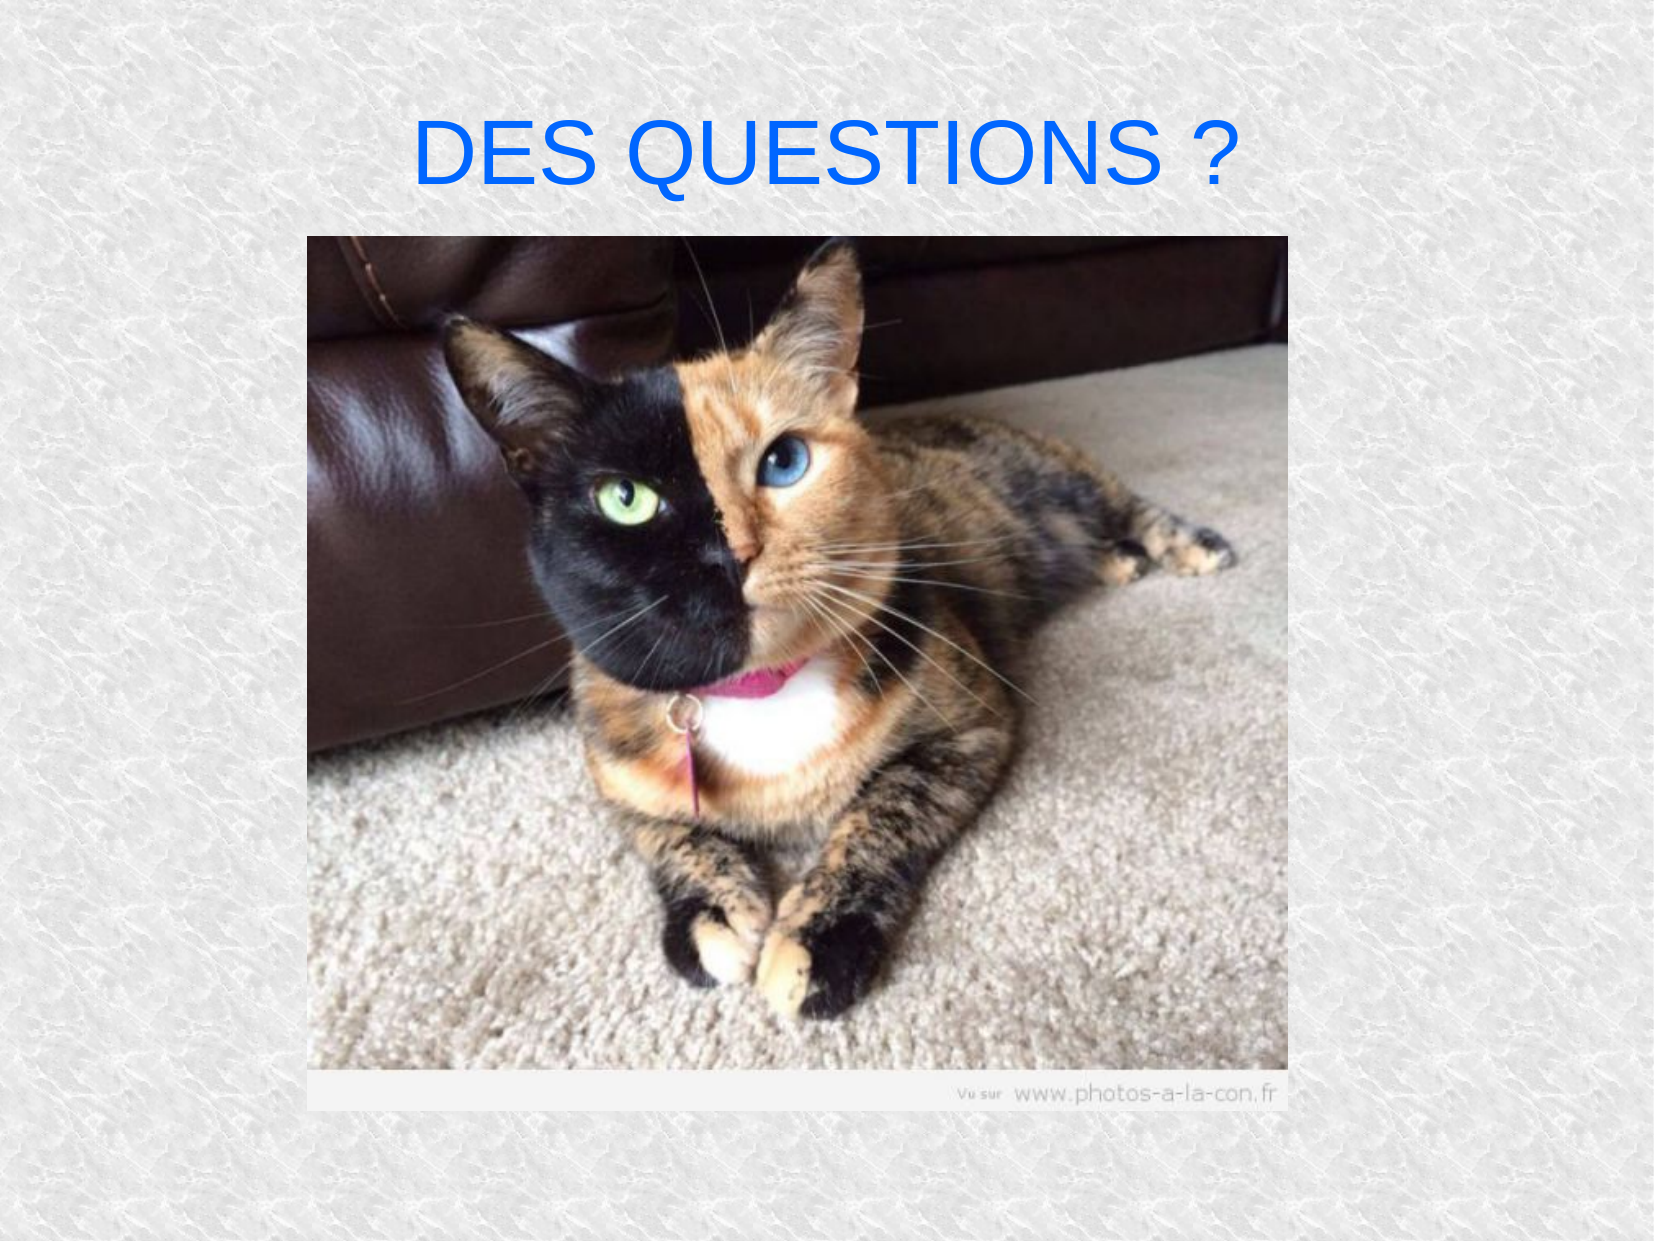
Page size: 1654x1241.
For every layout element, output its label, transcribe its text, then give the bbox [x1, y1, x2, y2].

title DES QUESTIONS ? [82, 49, 1571, 257]
picture [0, 0, 1654, 1241]
